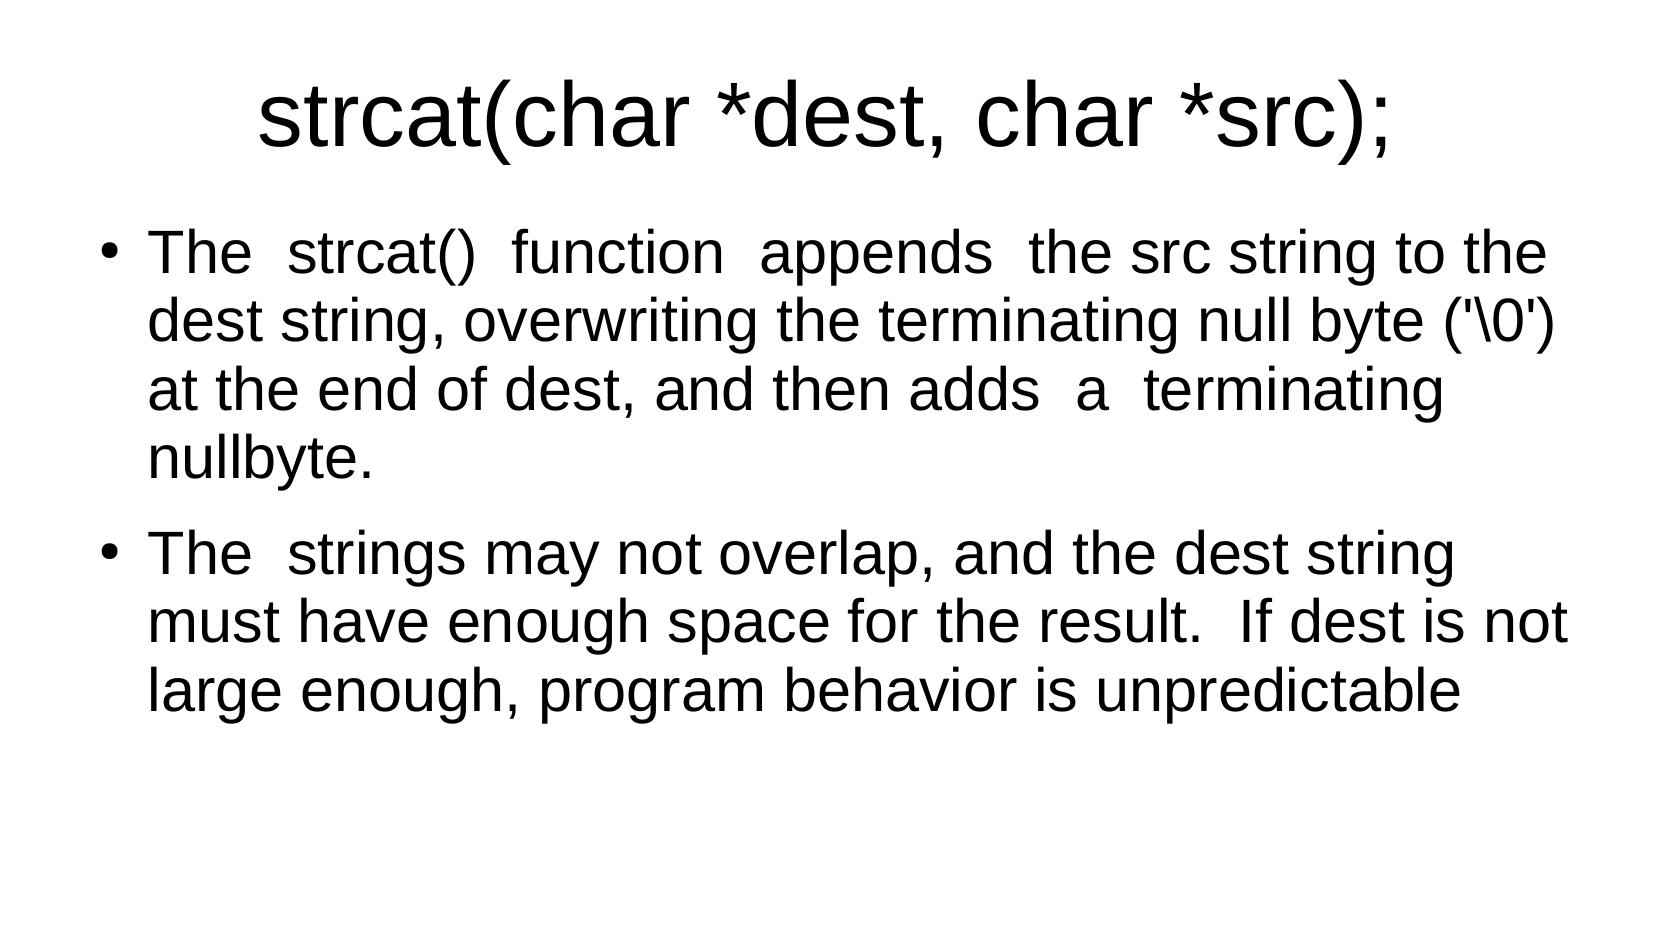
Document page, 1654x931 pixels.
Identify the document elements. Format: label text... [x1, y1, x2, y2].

list The strcat() function appends the src string to the dest string, overwriting the terminating null byte ('\0') at the end of dest, and then adds a terminating nullbyte. The strings may not overlap, and the dest string must have enough space for the result. If dest is not large enough, program behavior is unpredictable [82, 217, 1571, 758]
title strcat(char *dest, char *src); [82, 37, 1571, 193]
